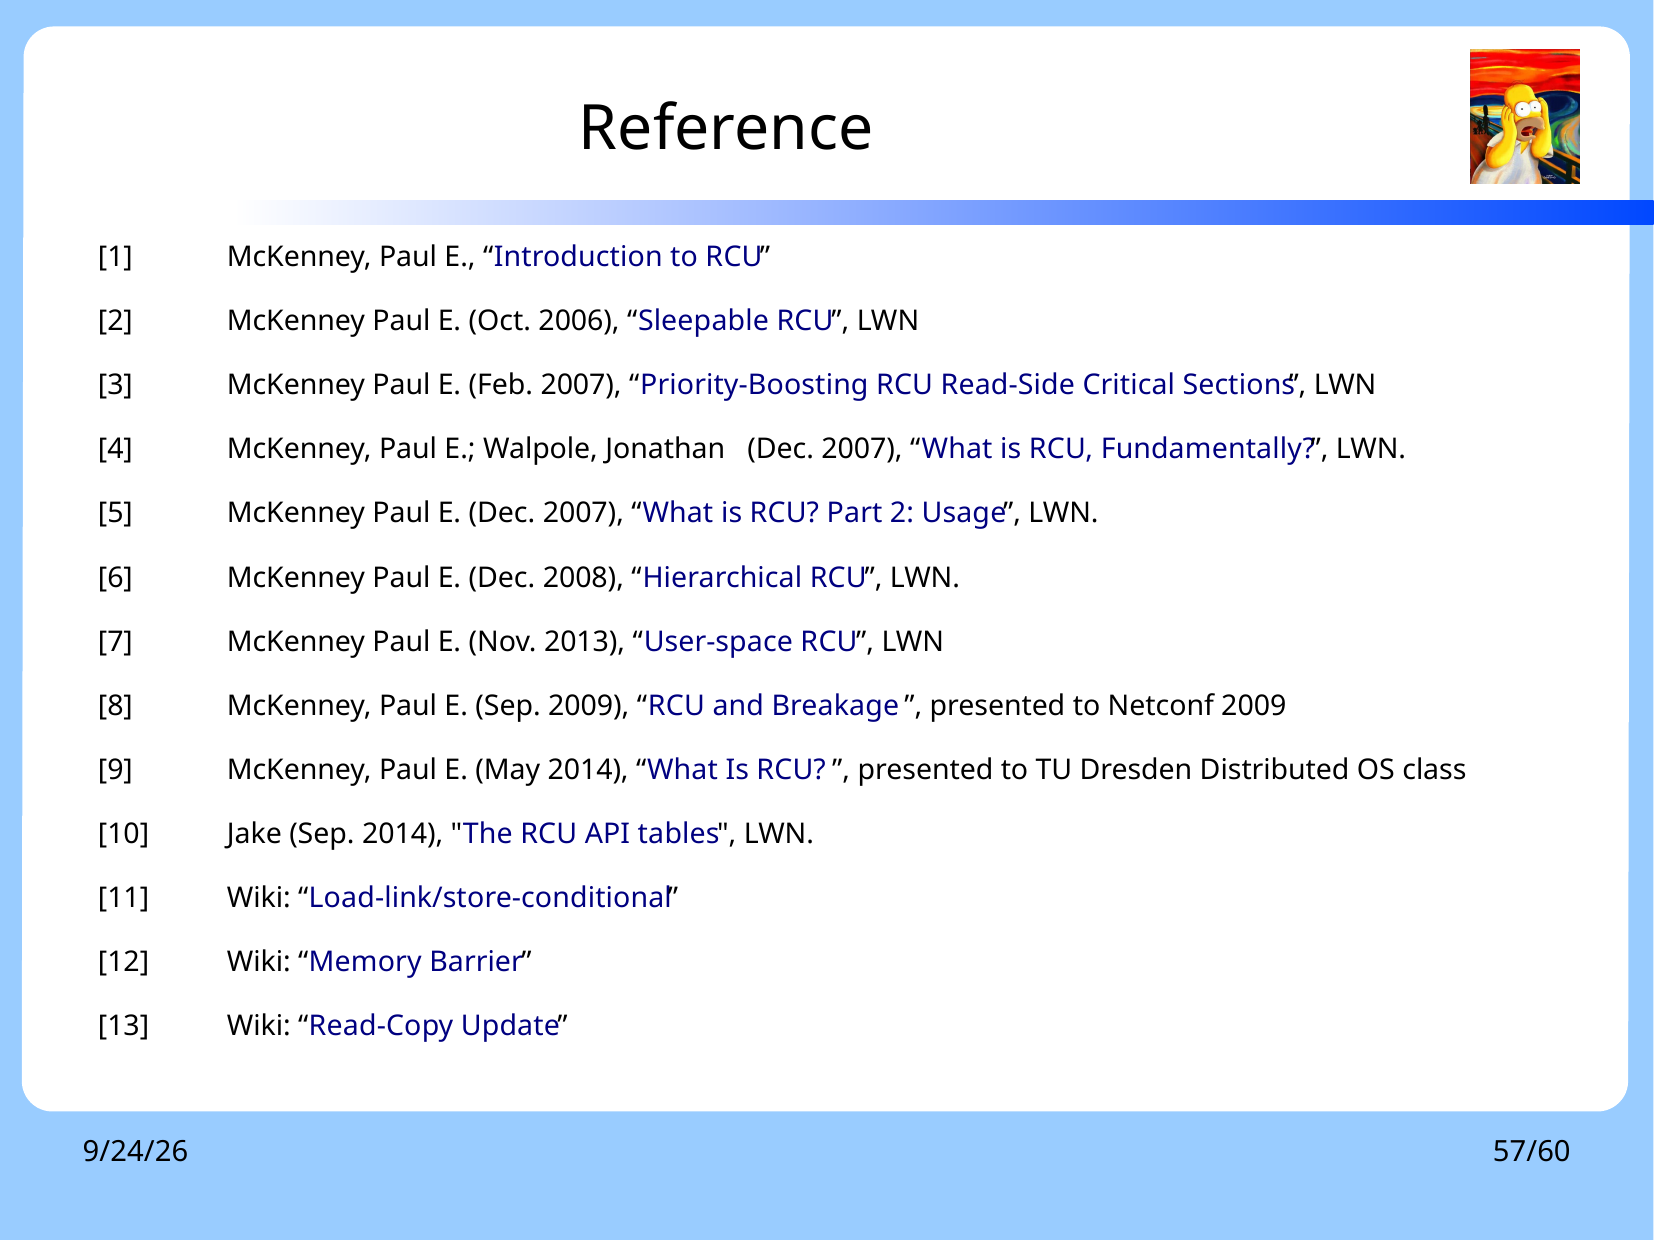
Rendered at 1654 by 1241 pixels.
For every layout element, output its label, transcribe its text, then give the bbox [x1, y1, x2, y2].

list McKenney, Paul E., “Introduction to RCU” McKenney Paul E. (Oct. 2006), “Sleepable RCU”, LWN McKenney Paul E. (Feb. 2007), “Priority-Boosting RCU Read-Side Critical Sections”, LWN McKenney, Paul E.; Walpole, Jonathan (Dec. 2007), “What is RCU, Fundamentally?”, LWN. McKenney Paul E. (Dec. 2007), “What is RCU? Part 2: Usage”, LWN. McKenney Paul E. (Dec. 2008), “Hierarchical RCU”, LWN. McKenney Paul E. (Nov. 2013), “User-space RCU”, LWN McKenney, Paul E. (Sep. 2009), “RCU and Breakage ”, presented to Netconf 2009 McKenney, Paul E. (May 2014), “What Is RCU? ”, presented to TU Dresden Distributed OS class Jake (Sep. 2014), "The RCU API tables", LWN. Wiki: “Load-link/store-conditional” Wiki: “Memory Barrier” Wiki: “Read-Copy Update” [82, 236, 1571, 1055]
title Reference [82, 49, 1371, 201]
picture [1470, 49, 1580, 184]
